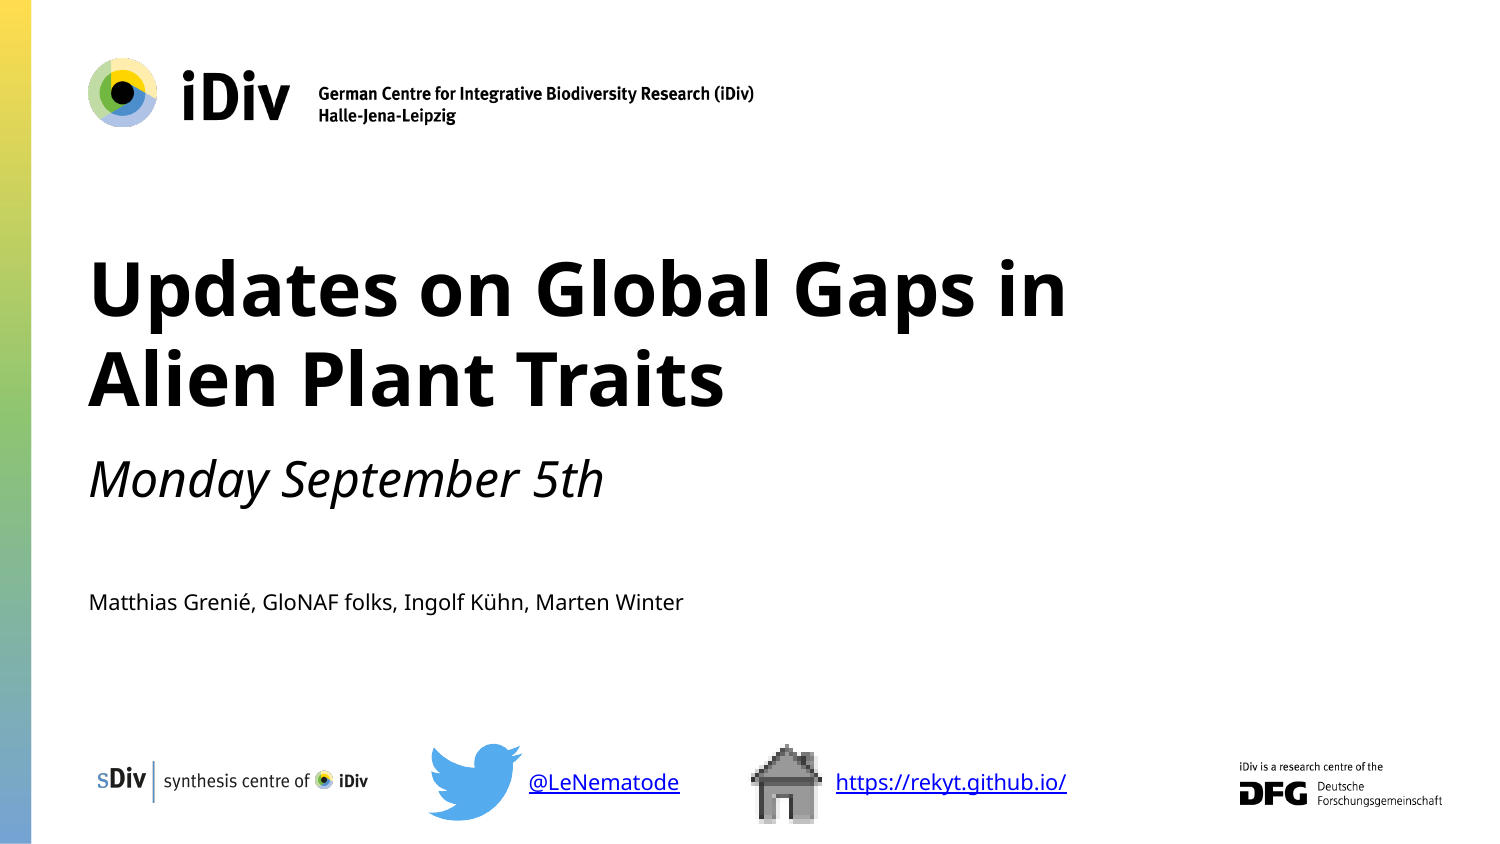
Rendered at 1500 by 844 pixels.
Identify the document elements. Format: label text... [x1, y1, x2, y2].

list Matthias Grenié, GloNAF folks, Ingolf Kühn, Marten Winter [88, 588, 1211, 664]
text_box @LeNematode [513, 761, 703, 803]
list Updates on Global Gaps in Alien Plant Traits [88, 244, 1211, 422]
text_box https://rekyt.github.io/ [820, 761, 1109, 803]
list Monday September 5th [88, 447, 1211, 566]
picture [0, 0, 1500, 844]
